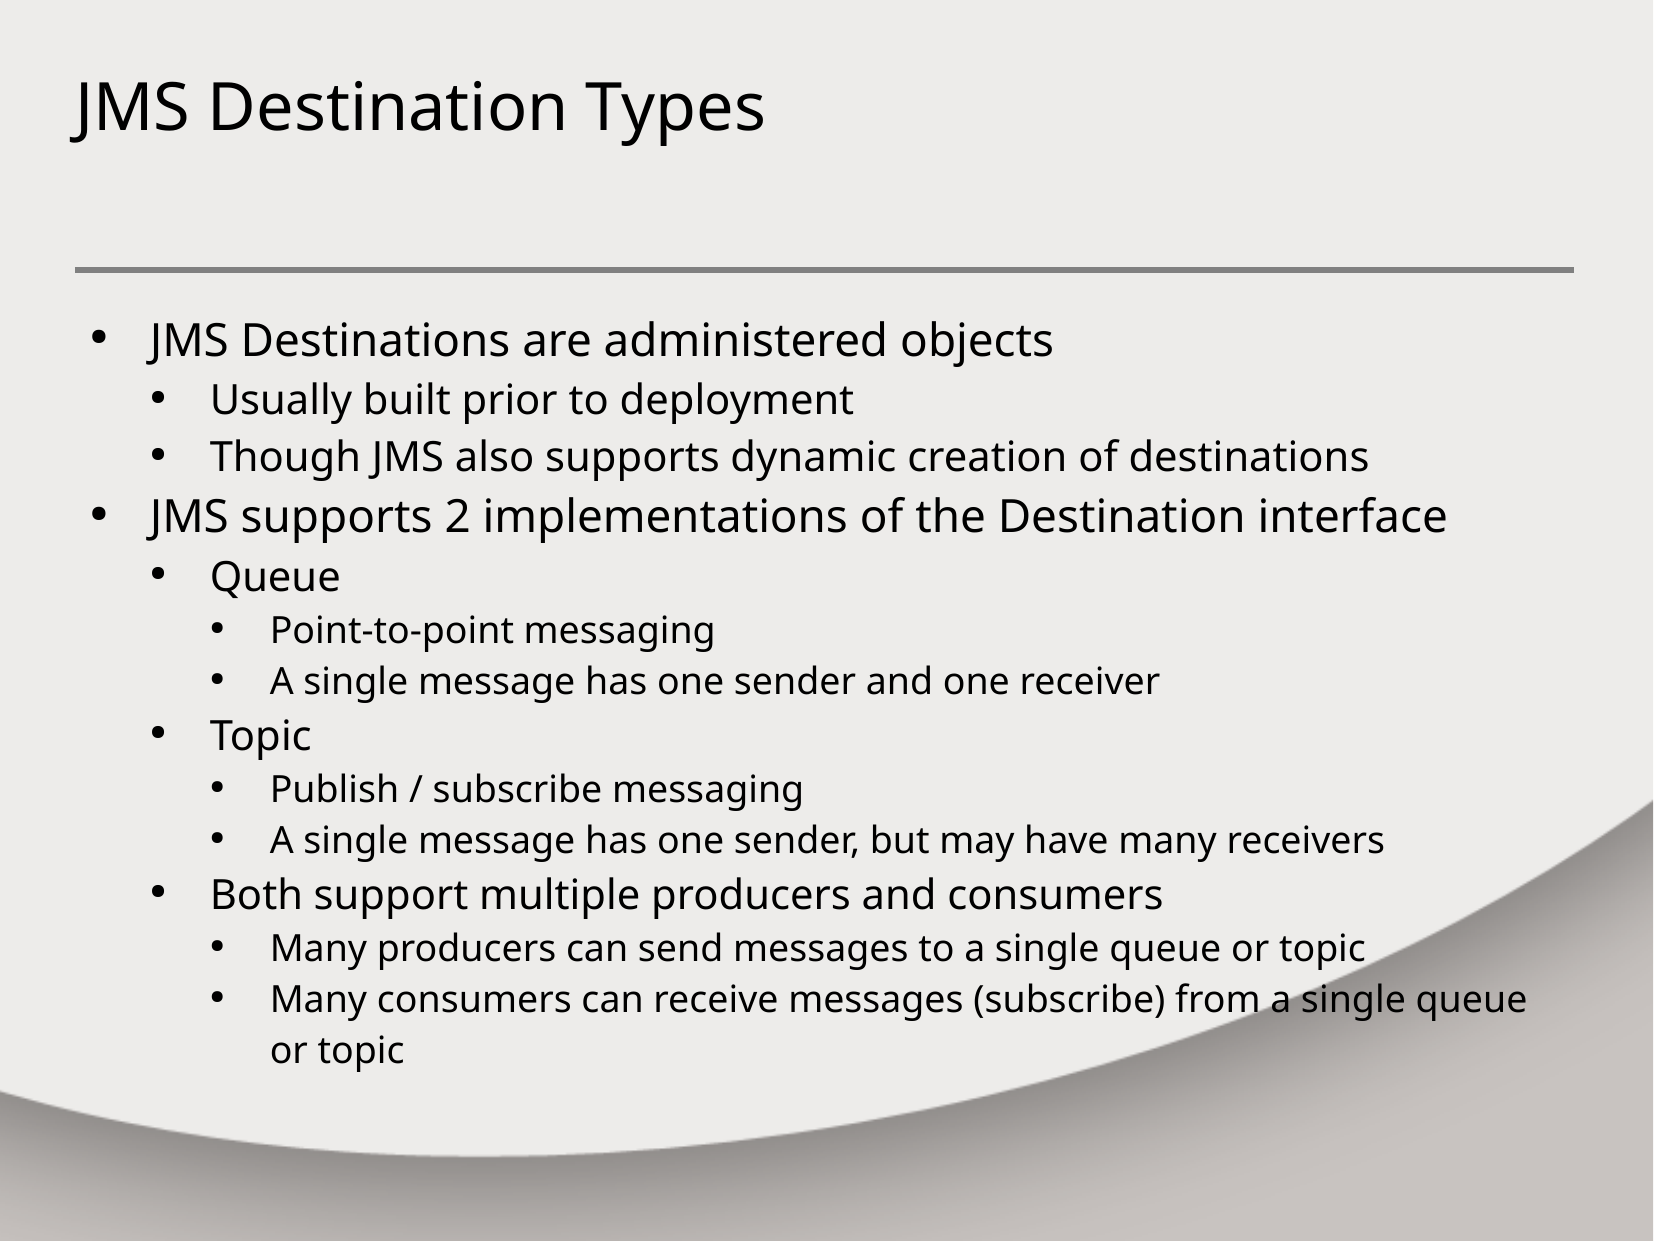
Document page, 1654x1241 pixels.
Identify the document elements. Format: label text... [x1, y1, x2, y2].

title JMS Destination Types [75, 75, 1576, 226]
picture [0, 0, 1654, 1241]
text_box JMS Destinations are administered objects Usually built prior to deployment Though JMS also supports dynamic creation of destinations JMS supports 2 implementations of the Destination interface Queue Point-to-point messaging A single message has one sender and one receiver Topic Publish / subscribe messaging A single message has one sender, but may have many receivers Both support multiple producers and consumers Many producers can send messages to a single queue or topic Many consumers can receive messages (subscribe) from a single queue or topic [75, 299, 1575, 1163]
